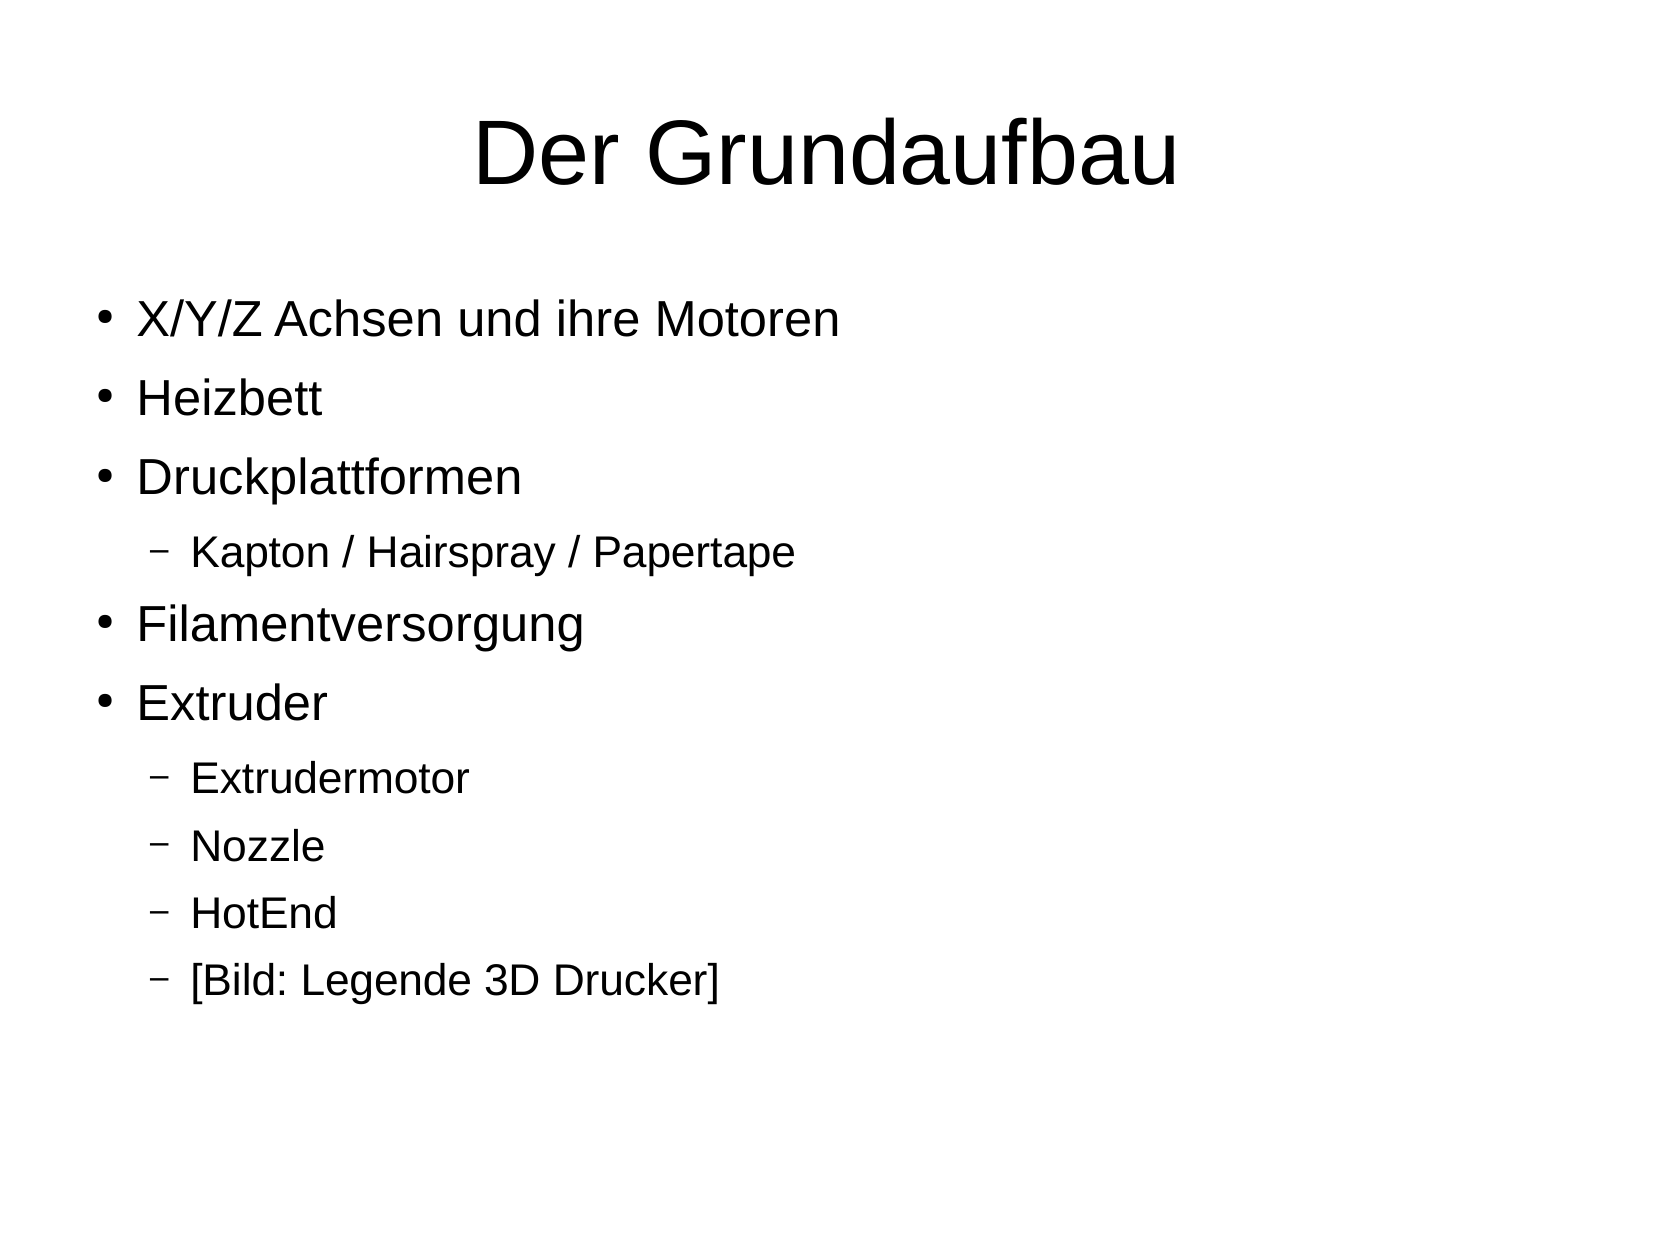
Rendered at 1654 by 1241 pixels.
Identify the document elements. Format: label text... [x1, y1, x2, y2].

title Der Grundaufbau [82, 49, 1571, 257]
list X/Y/Z Achsen und ihre Motoren Heizbett Druckplattformen Kapton / Hairspray / Papertape Filamentversorgung Extruder Extrudermotor Nozzle HotEnd [Bild: Legende 3D Drucker] [82, 290, 1571, 1010]
